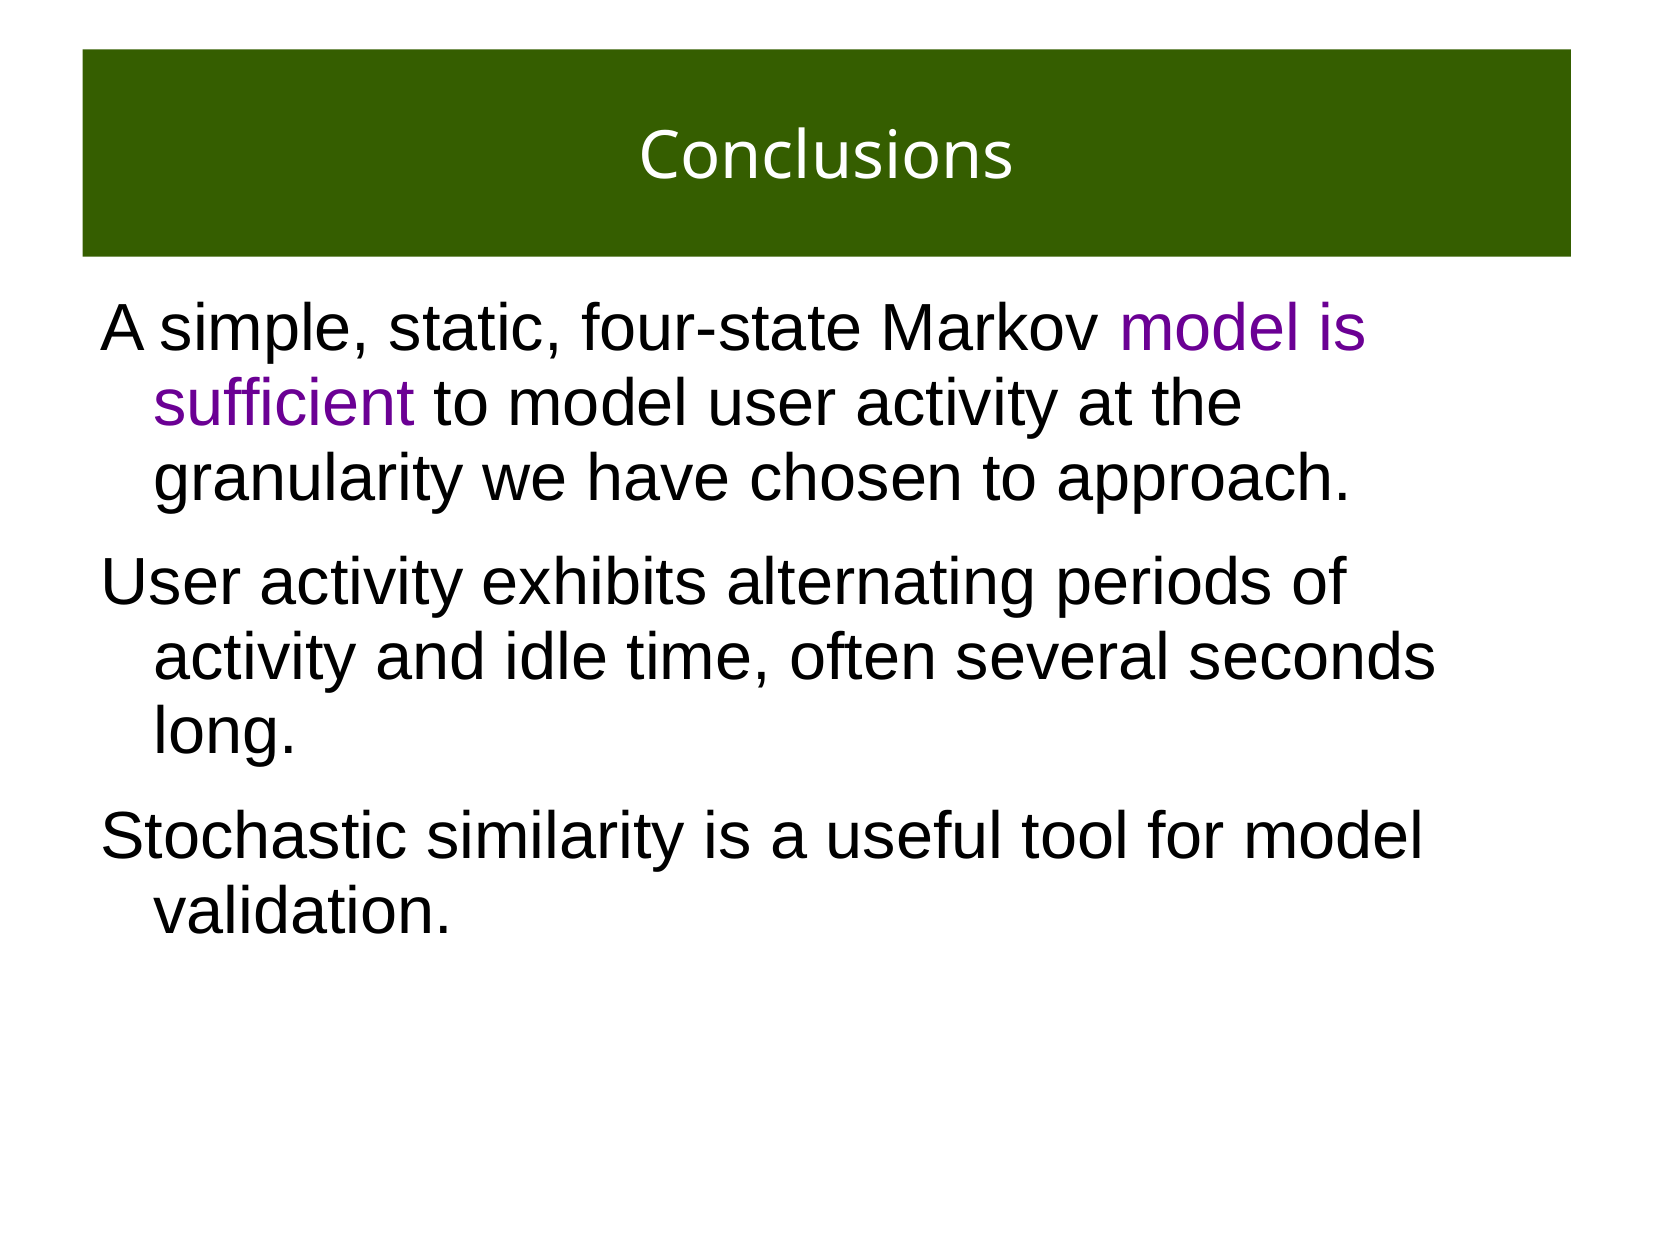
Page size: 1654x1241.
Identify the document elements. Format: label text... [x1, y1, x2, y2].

title Conclusions [82, 49, 1571, 257]
list A simple, static, four-state Markov model is sufficient to model user activity at the granularity we have chosen to approach. User activity exhibits alternating periods of activity and idle time, often several seconds long. Stochastic similarity is a useful tool for model validation. [82, 290, 1571, 1140]
